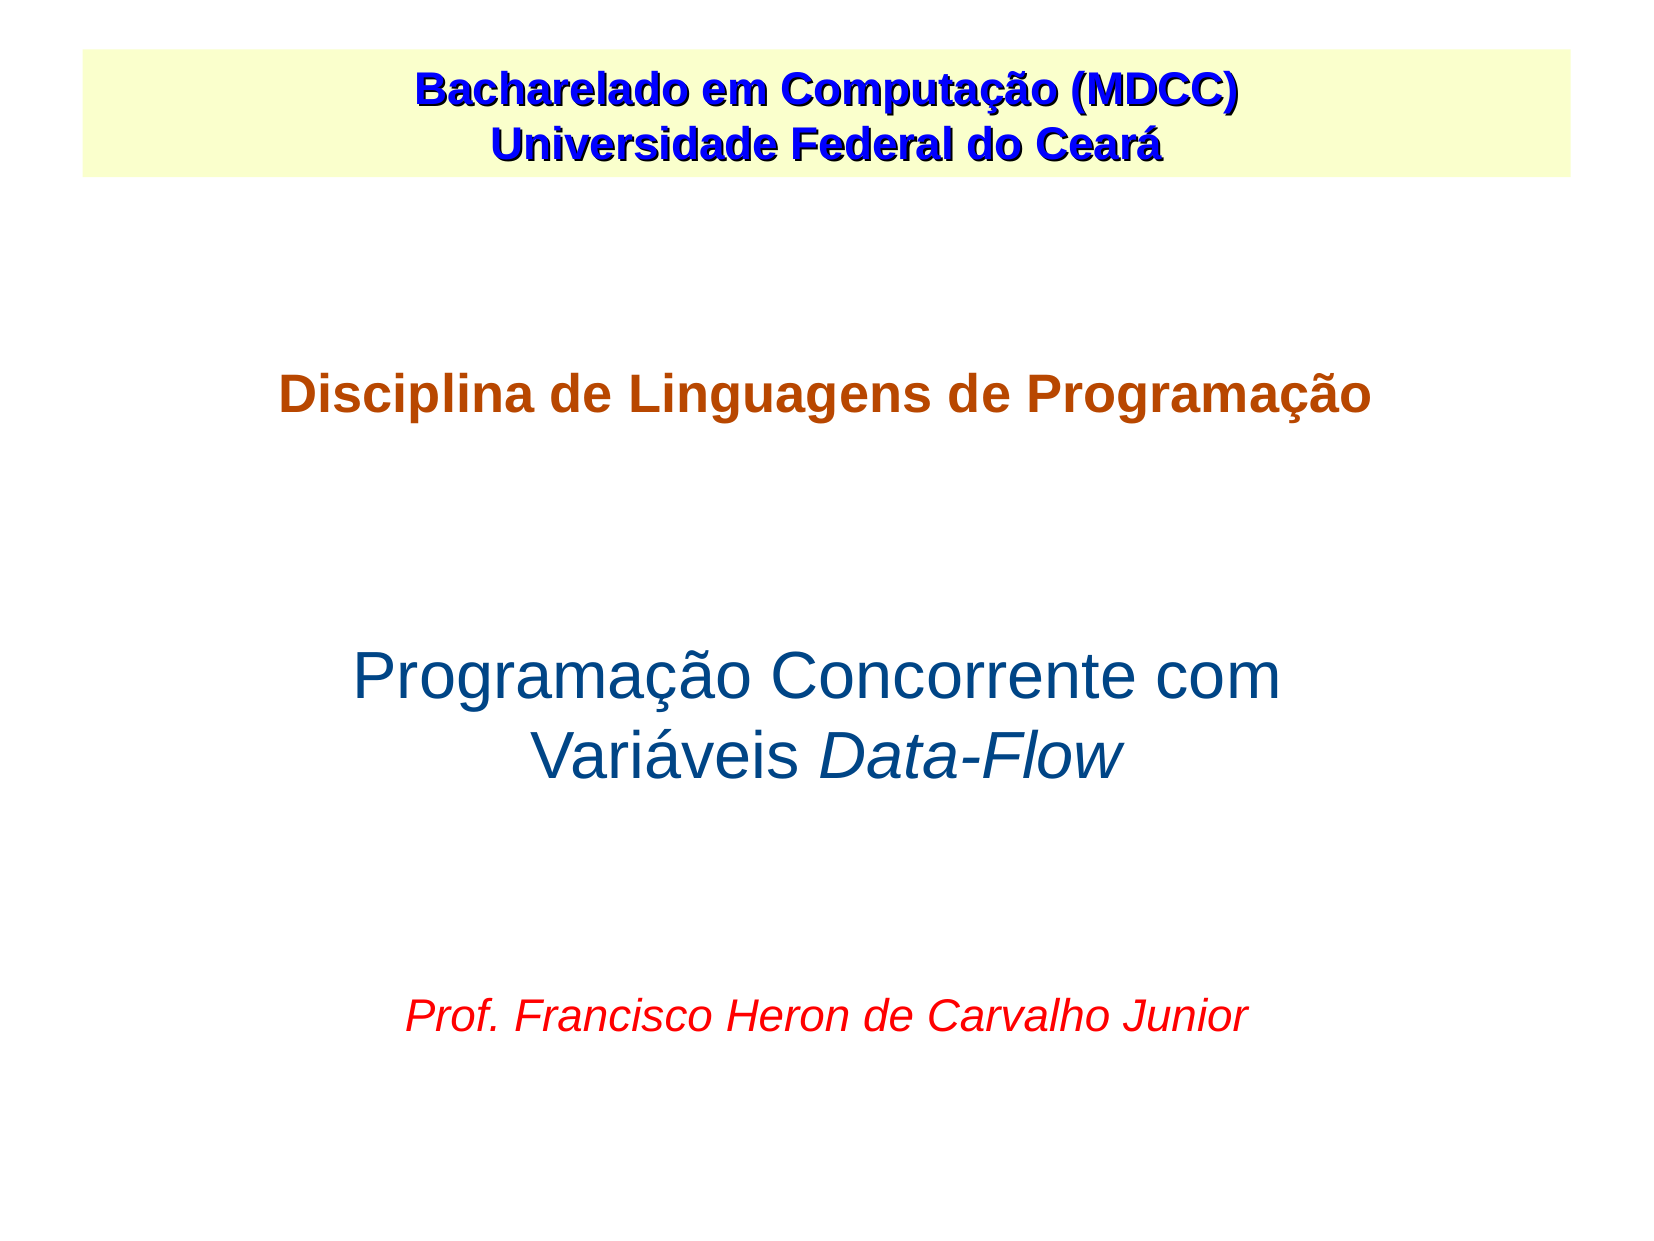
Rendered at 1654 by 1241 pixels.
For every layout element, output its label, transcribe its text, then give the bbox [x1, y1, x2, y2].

title Bacharelado em Computação (MDCC) Universidade Federal do Ceará [82, 49, 1571, 178]
subtitle Disciplina de Linguagens de Programação Programação Concorrente com Variáveis Data-Flow Prof. Francisco Heron de Carvalho Junior [82, 290, 1571, 1109]
